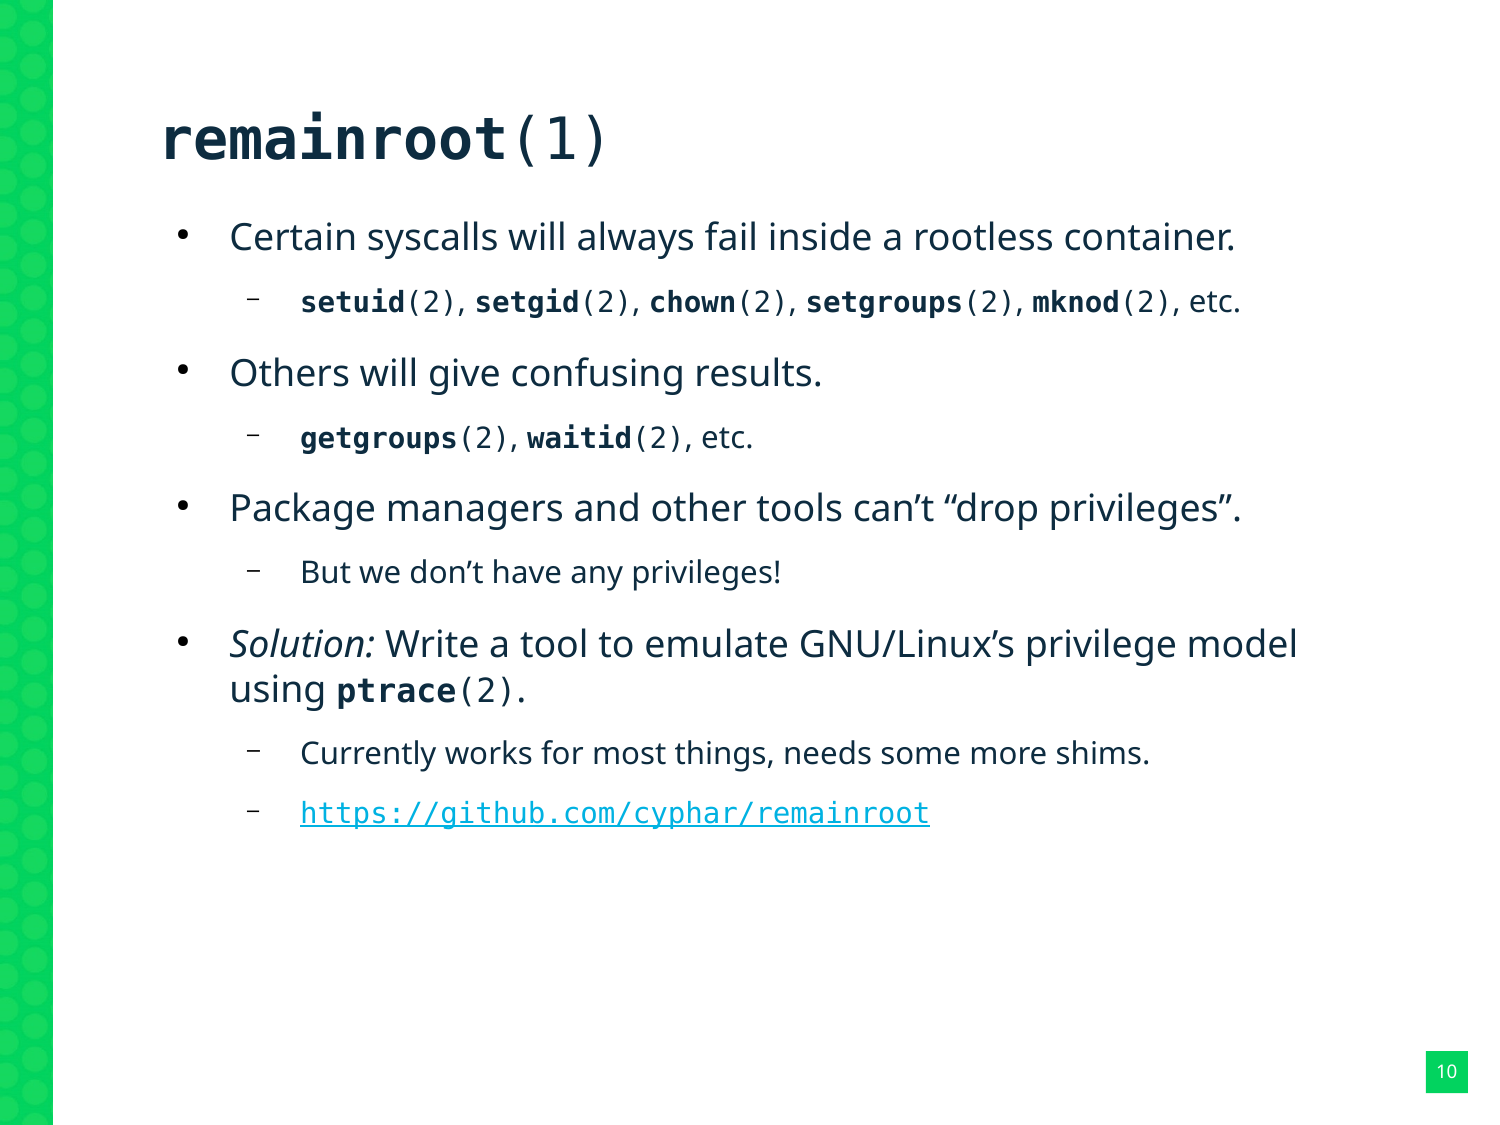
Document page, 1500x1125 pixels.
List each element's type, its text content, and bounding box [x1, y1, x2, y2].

list Certain syscalls will always fail inside a rootless container. setuid(2), setgid(2), chown(2), setgroups(2), mknod(2), etc. Others will give confusing results. getgroups(2), waitid(2), etc. Package managers and other tools can’t “drop privileges”. But we don’t have any privileges! Solution: Write a tool to emulate GNU/Linux’s privilege model using ptrace(2). Currently works for most things, needs some more shims. https://github.com/cyphar/remainroot [143, 205, 1397, 1021]
text_box <number> [1425, 1051, 1468, 1094]
picture [0, 0, 53, 1125]
title remainroot(1) [143, 94, 1397, 180]
